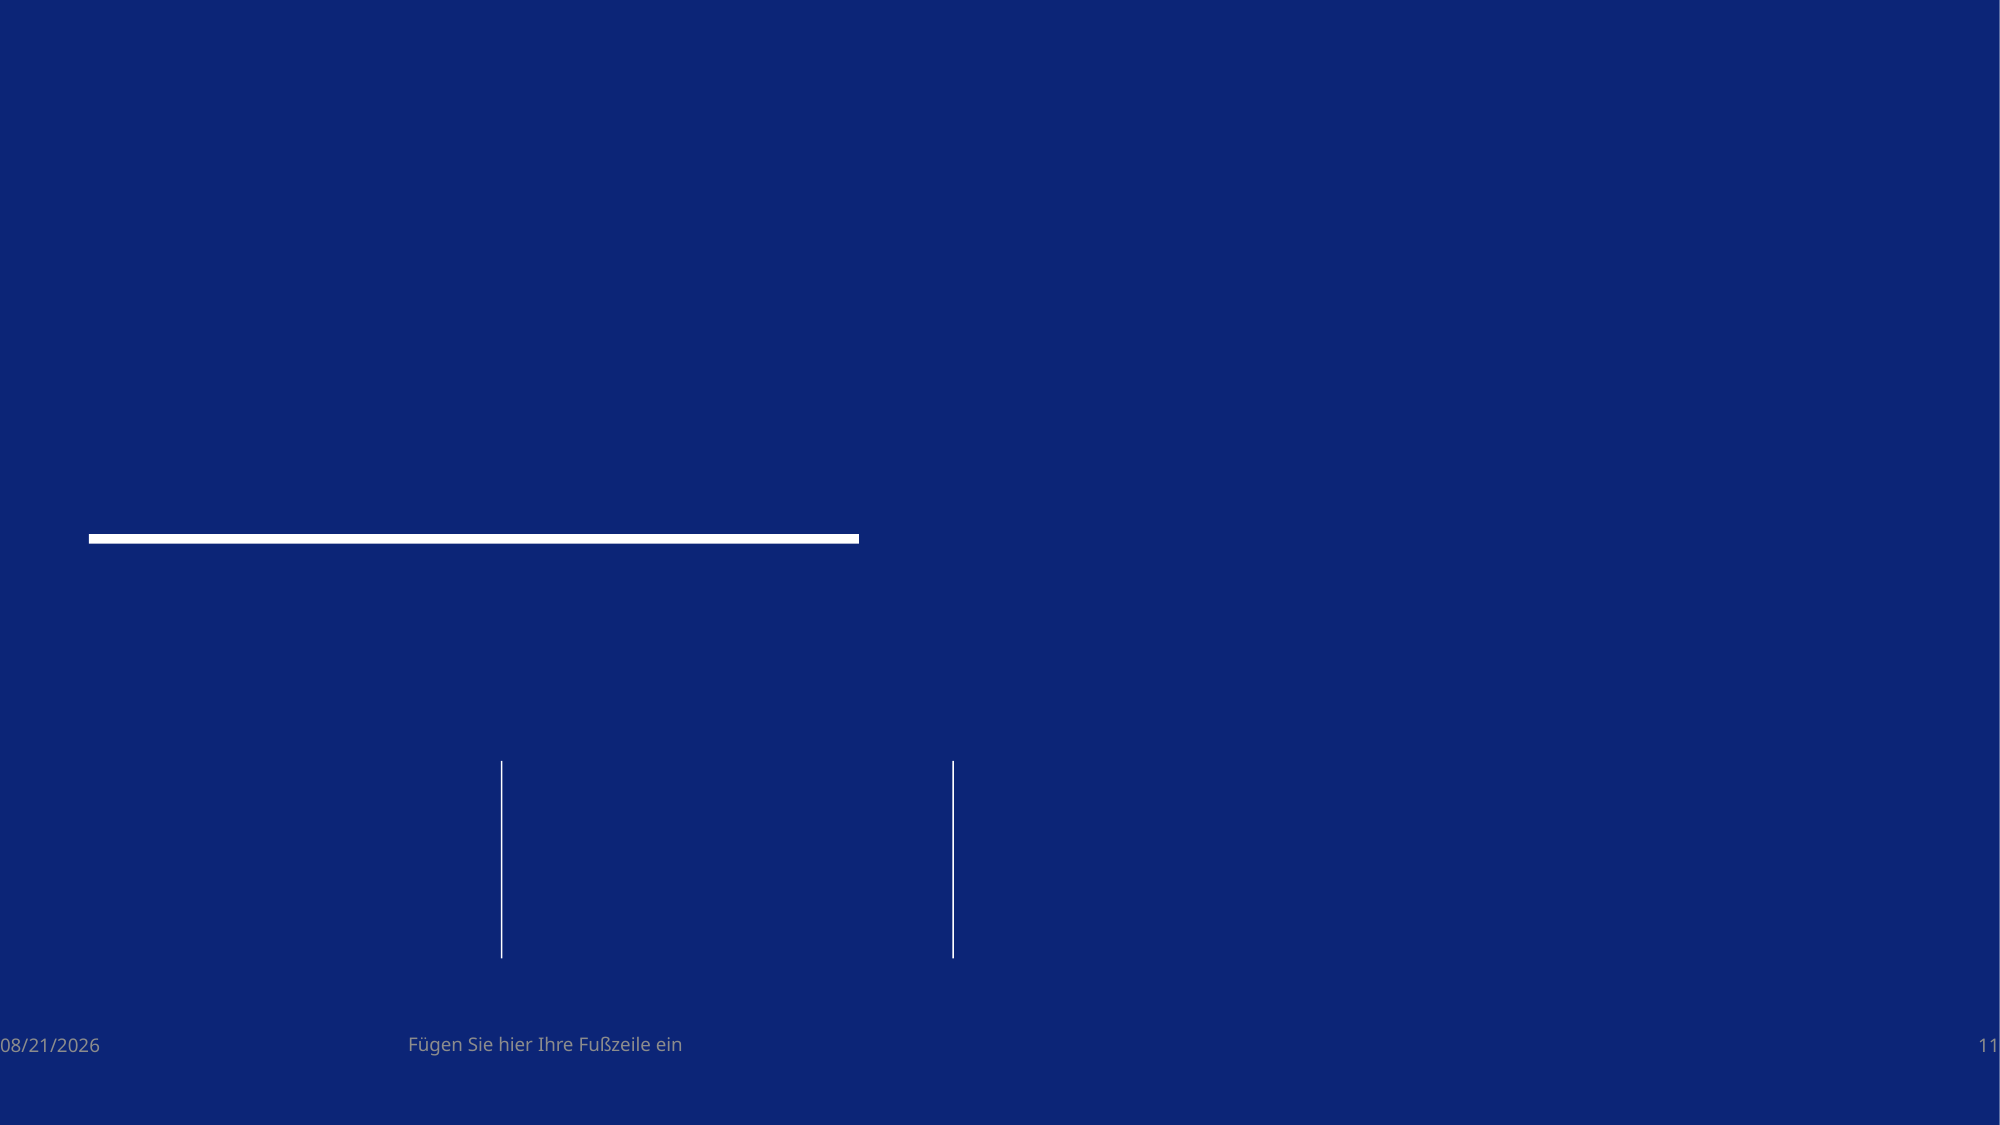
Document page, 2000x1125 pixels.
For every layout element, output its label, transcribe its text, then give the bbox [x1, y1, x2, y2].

slide_number <number> [1893, 1020, 2000, 1071]
footer Fügen Sie hier Ihre Fußzeile ein [0, 1020, 698, 1071]
